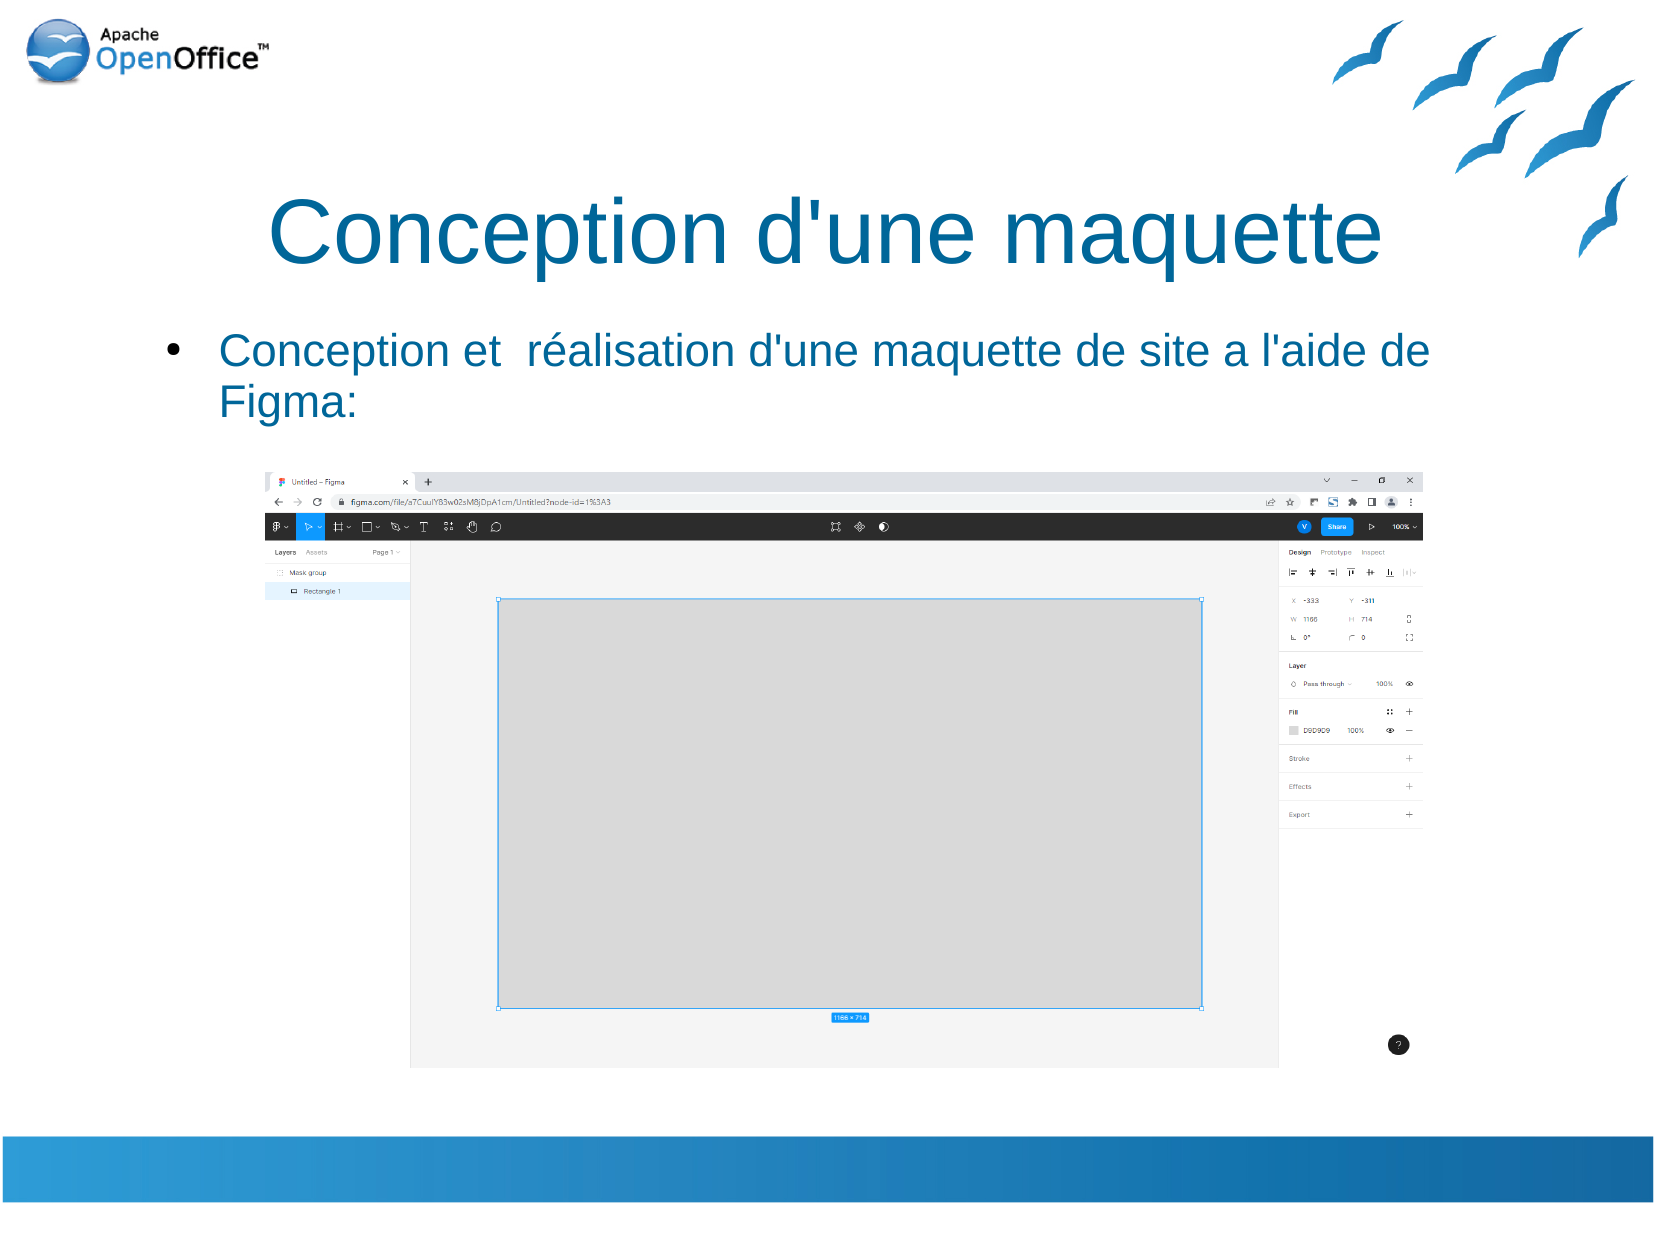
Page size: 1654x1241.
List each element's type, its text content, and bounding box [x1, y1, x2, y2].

picture [0, 0, 1654, 1241]
list Conception et réalisation d'une maquette de site a l'aide de Figma: [147, 324, 1506, 1109]
title Conception d'une maquette [147, 177, 1506, 287]
